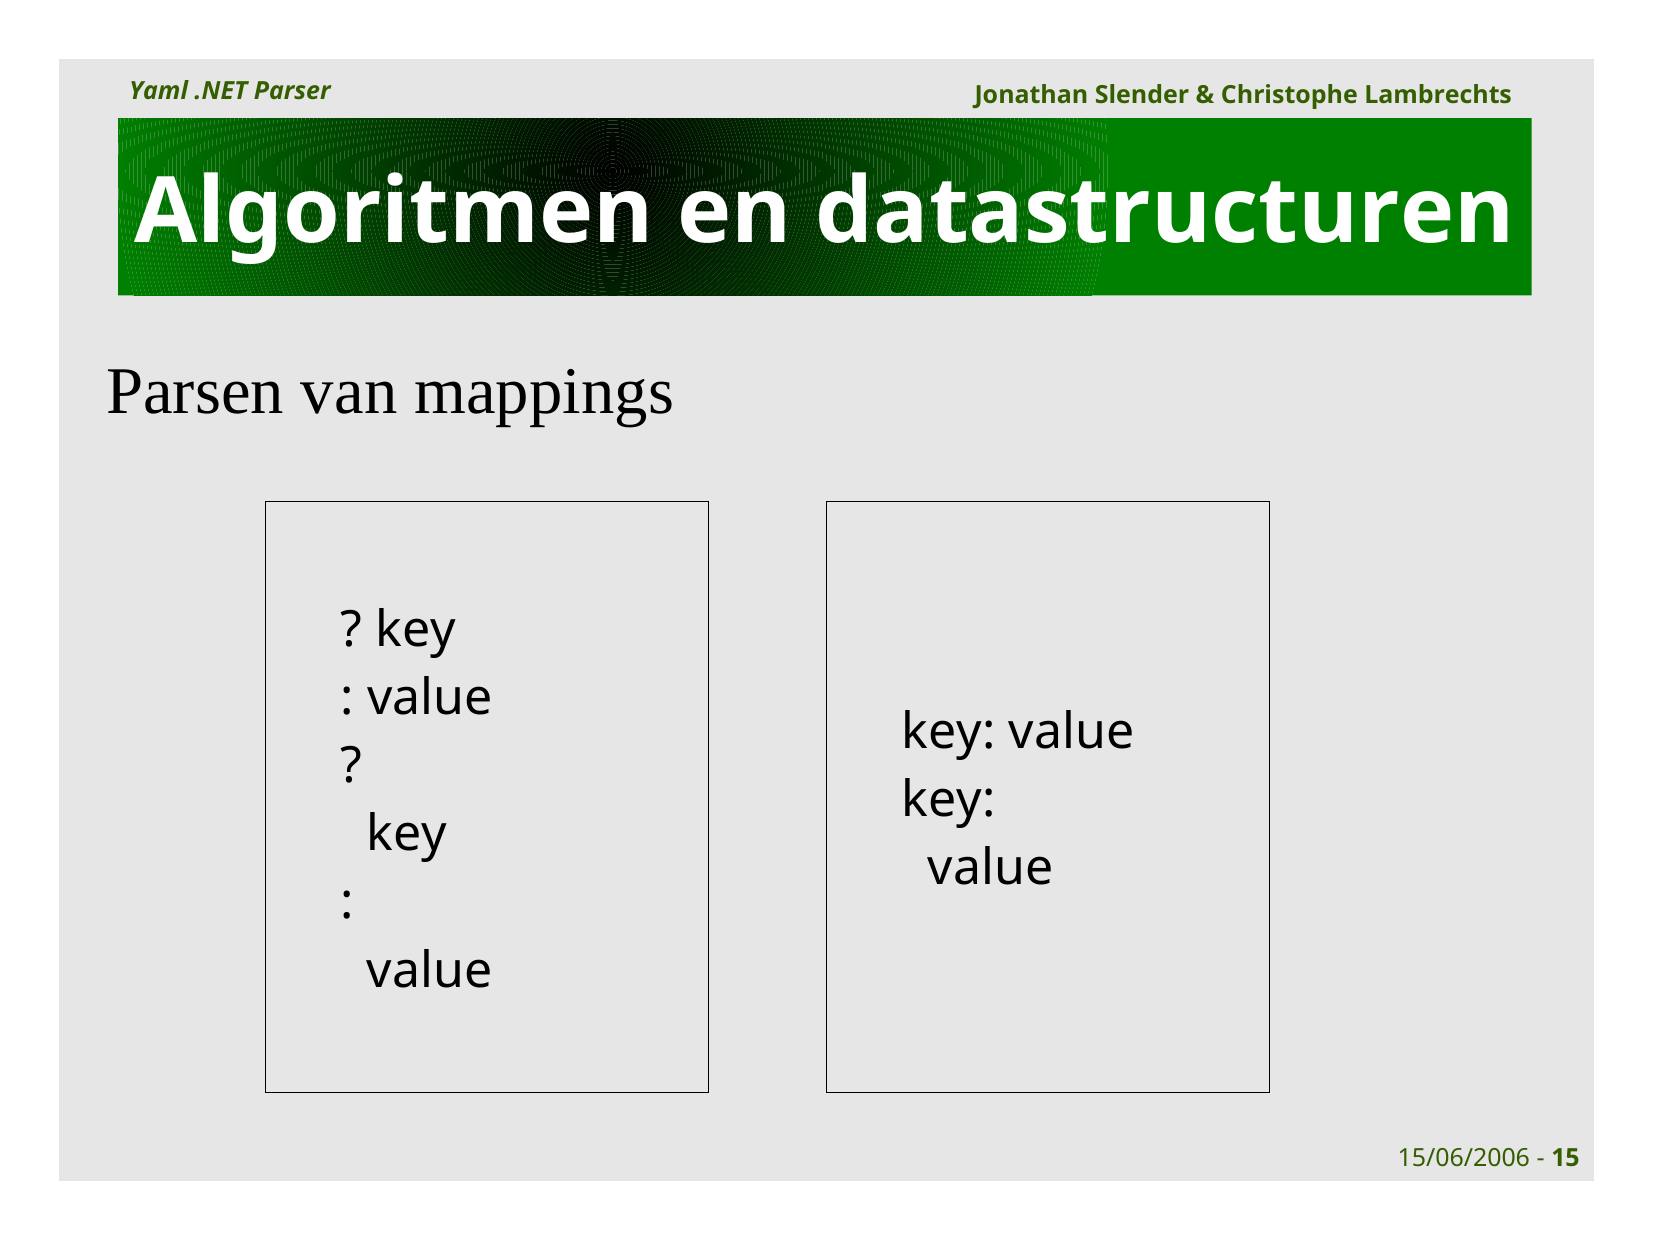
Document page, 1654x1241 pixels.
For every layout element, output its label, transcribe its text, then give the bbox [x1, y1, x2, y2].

title ? key : value ? key : value [265, 501, 709, 1093]
title key: value key: value [826, 501, 1270, 1093]
title Algoritmen en datastructuren [118, 118, 1532, 296]
list Parsen van mappings [88, 354, 1577, 739]
